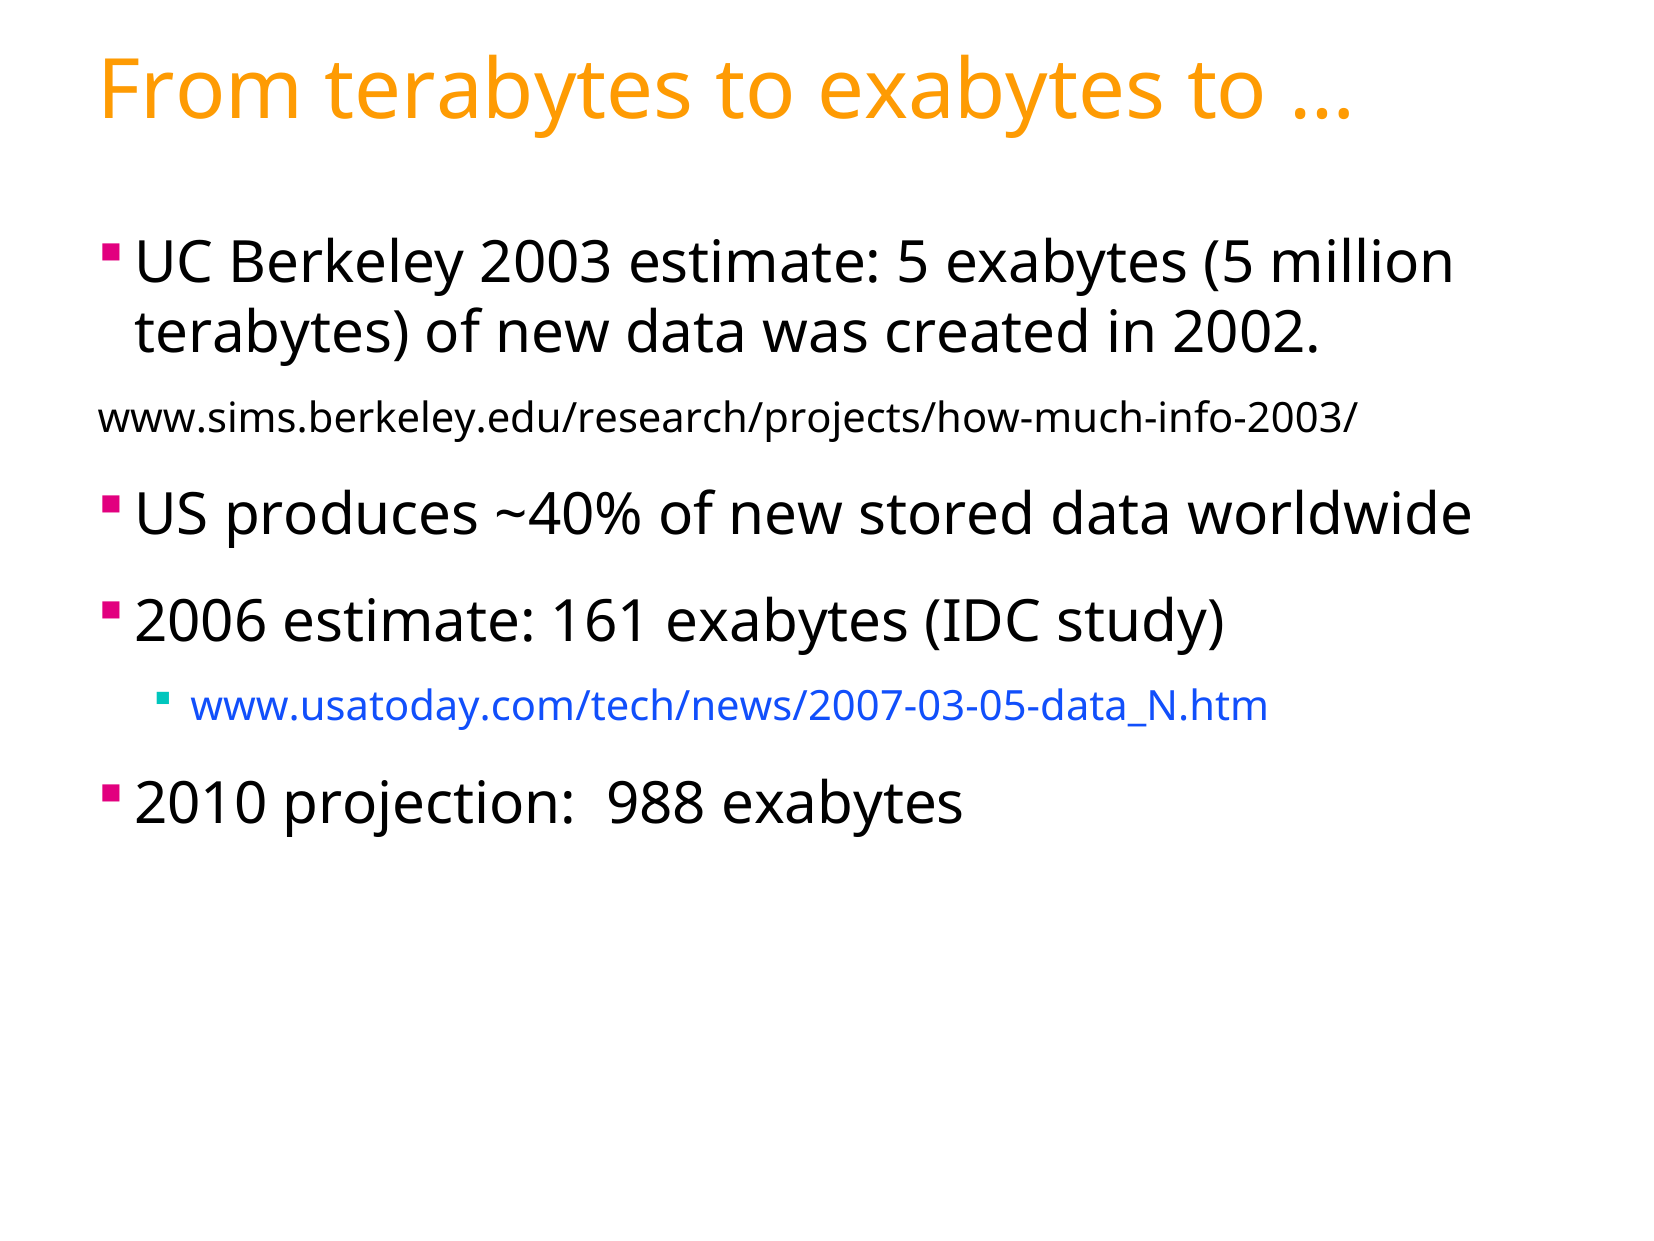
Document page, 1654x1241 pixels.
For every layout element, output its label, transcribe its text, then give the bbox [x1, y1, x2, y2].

title From terabytes to exabytes to … [82, 31, 1585, 156]
list UC Berkeley 2003 estimate: 5 exabytes (5 million terabytes) of new data was created in 2002. www.sims.berkeley.edu/research/projects/how-much-info-2003/ US produces ~40% of new stored data worldwide 2006 estimate: 161 exabytes (IDC study) www.usatoday.com/tech/news/2007-03-05-data_N.htm 2010 projection: 988 exabytes [82, 216, 1585, 858]
